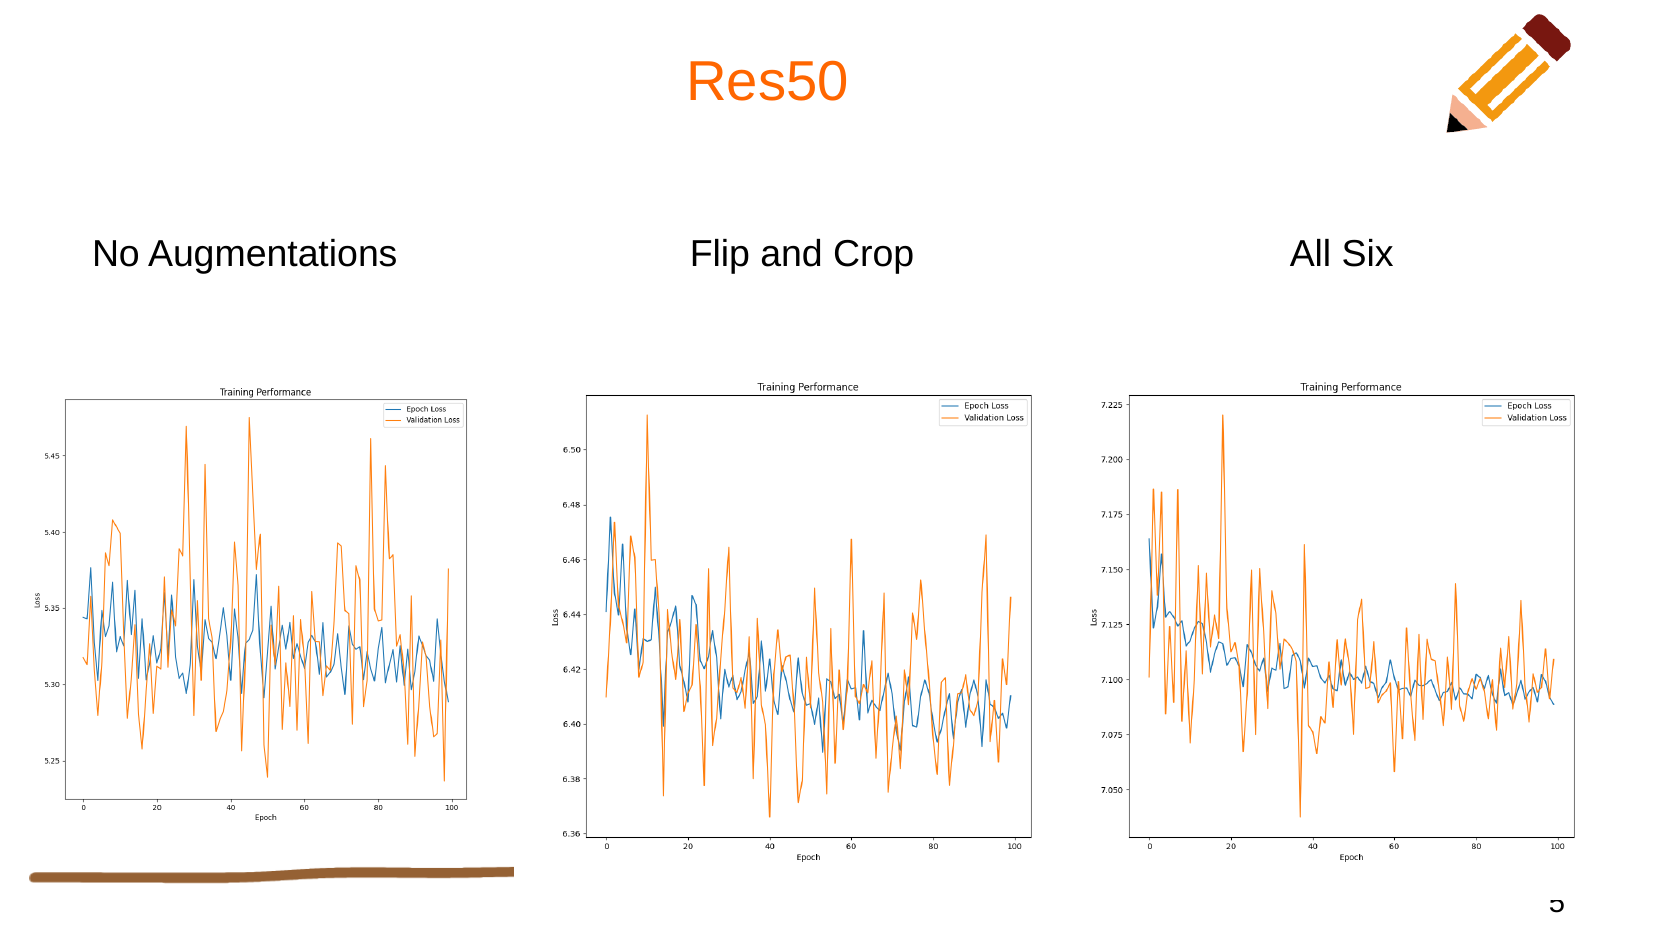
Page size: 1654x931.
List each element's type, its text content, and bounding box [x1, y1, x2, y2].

text_box All Six [1275, 225, 1409, 282]
text_box No Augmentations [77, 225, 413, 282]
text_box Flip and Crop [675, 225, 930, 282]
picture [0, 326, 1631, 901]
picture [1446, 14, 1571, 133]
title Res50 [88, 29, 1447, 133]
